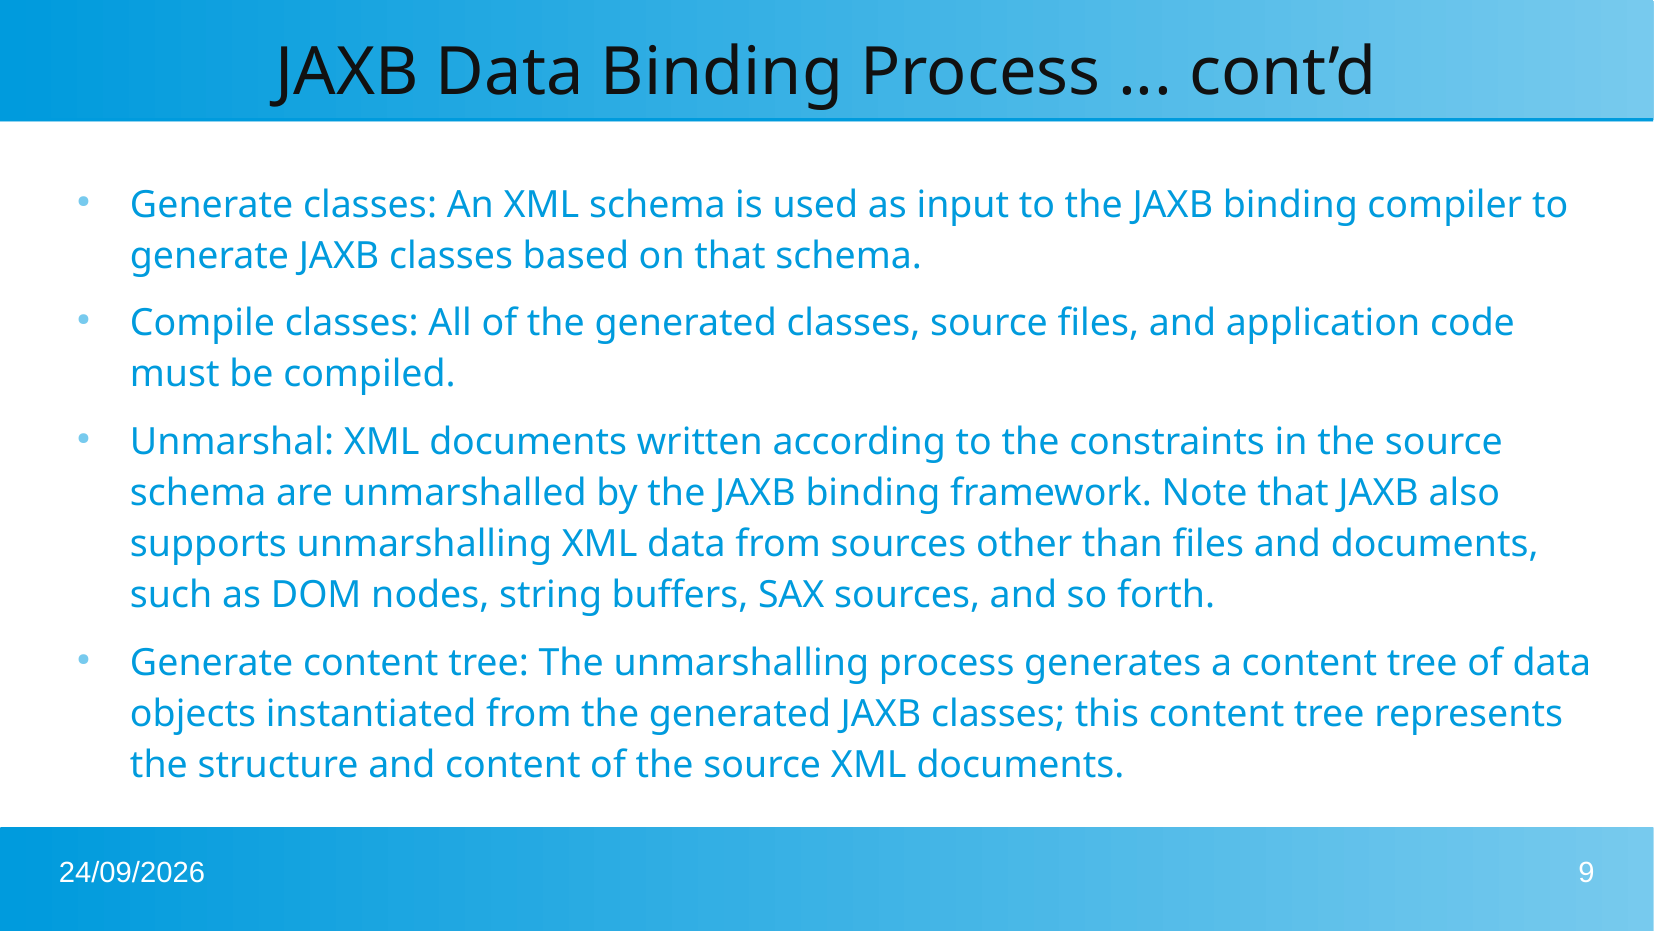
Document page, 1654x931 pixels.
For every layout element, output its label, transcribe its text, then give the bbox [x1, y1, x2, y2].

title JAXB Data Binding Process ... cont’d [59, 29, 1595, 108]
list Generate classes: An XML schema is used as input to the JAXB binding compiler to generate JAXB classes based on that schema. Compile classes: All of the generated classes, source files, and application code must be compiled. Unmarshal: XML documents written according to the constraints in the source schema are unmarshalled by the JAXB binding framework. Note that JAXB also supports unmarshalling XML data from sources other than files and documents, such as DOM nodes, string buffers, SAX sources, and so forth. Generate content tree: The unmarshalling process generates a content tree of data objects instantiated from the generated JAXB classes; this content tree represents the structure and content of the source XML documents. [59, 177, 1595, 768]
